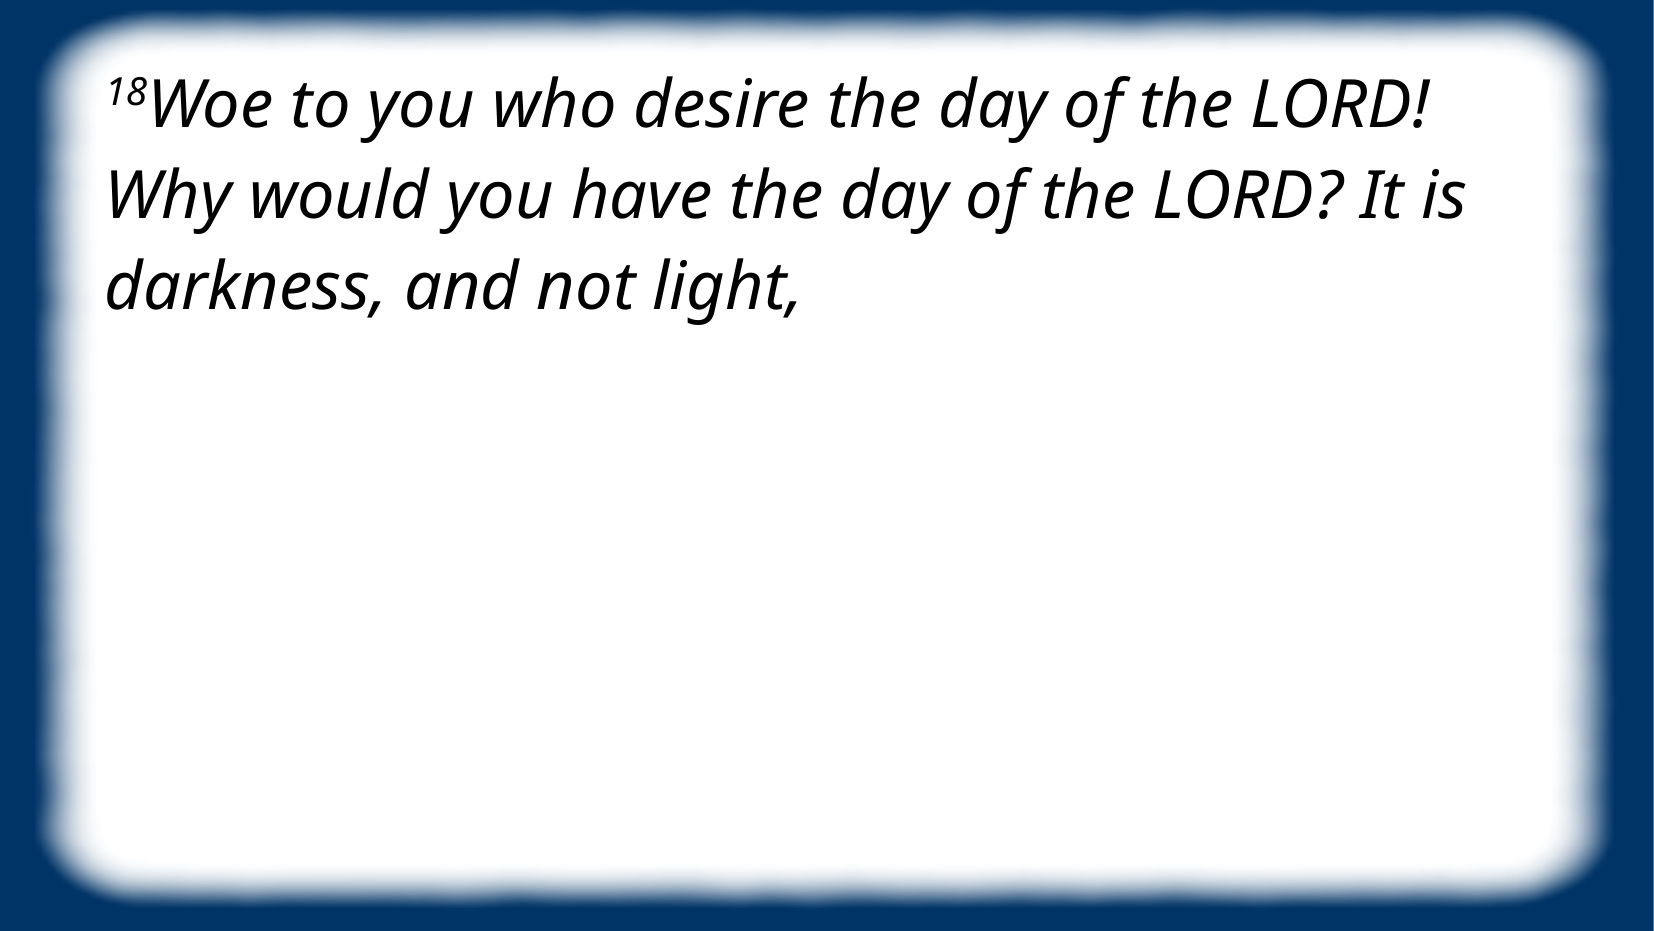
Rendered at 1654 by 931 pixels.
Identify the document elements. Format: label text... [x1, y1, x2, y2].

picture [0, 0, 1654, 931]
text_box 18Woe to you who desire the day of the LORD! Why would you have the day of the LORD? It is darkness, and not light, [90, 48, 1546, 331]
